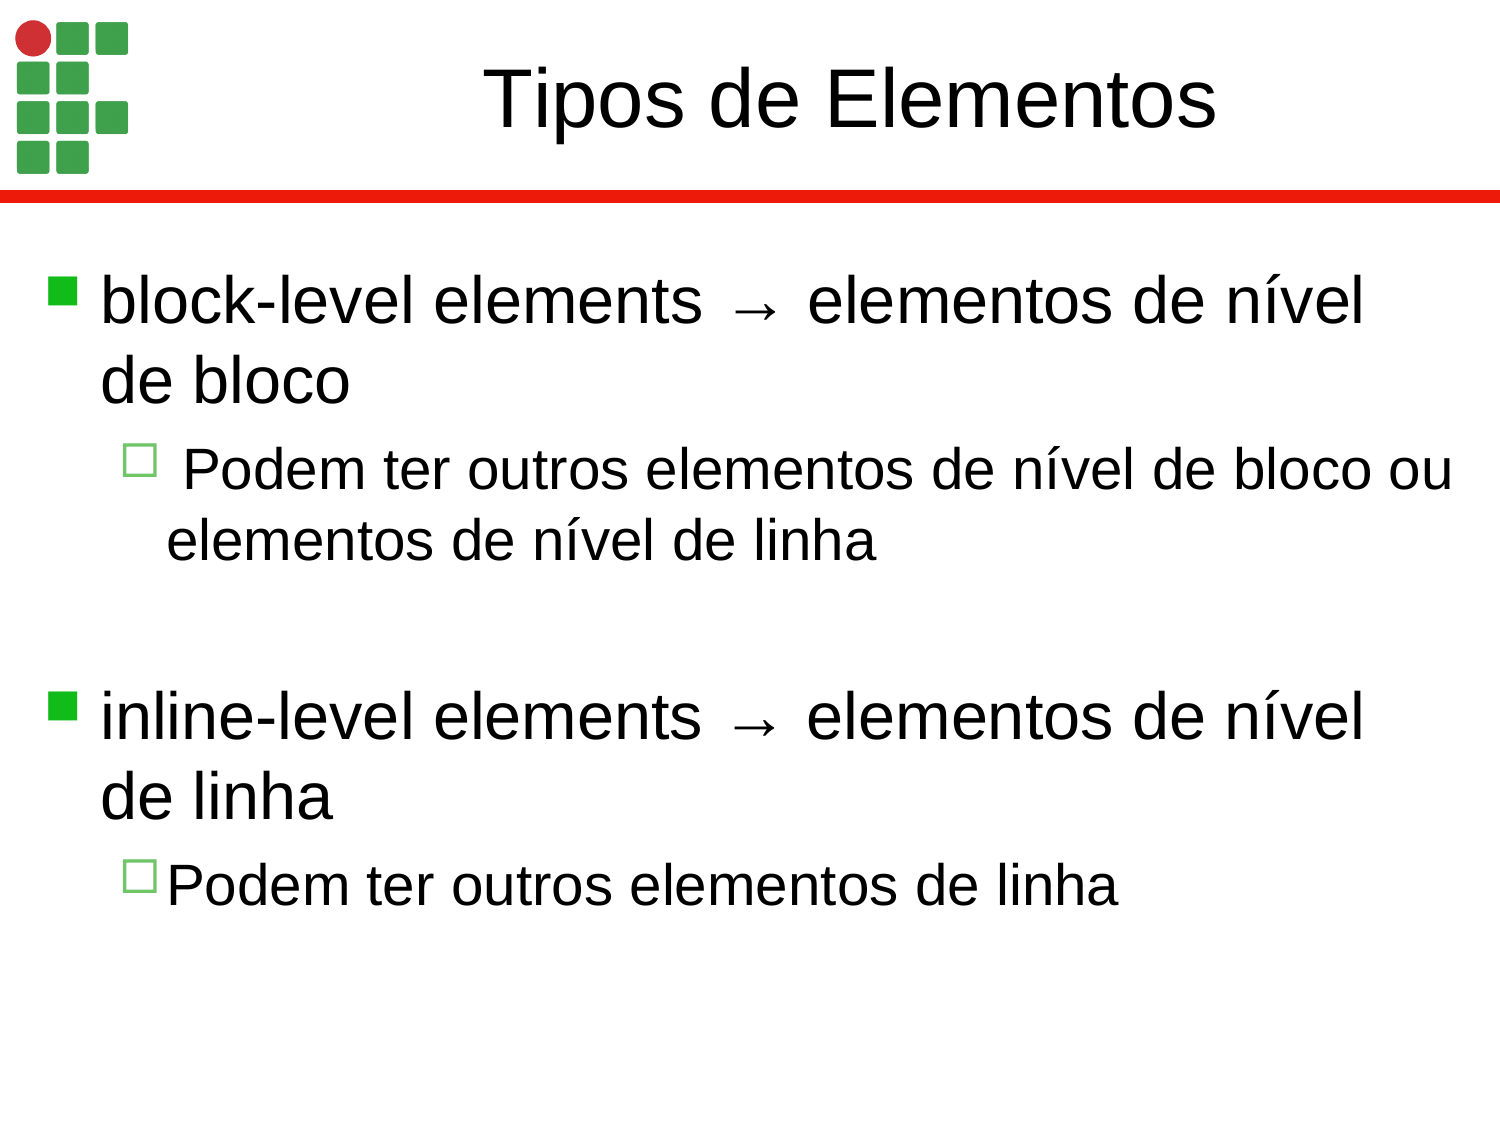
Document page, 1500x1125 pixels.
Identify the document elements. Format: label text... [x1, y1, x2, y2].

picture [14, 16, 130, 178]
title Tipos de Elementos [230, 0, 1471, 202]
list block-level elements → elementos de nível de bloco Podem ter outros elementos de nível de bloco ou elementos de nível de linha inline-level elements → elementos de nível de linha Podem ter outros elementos de linha [29, 207, 1471, 1087]
